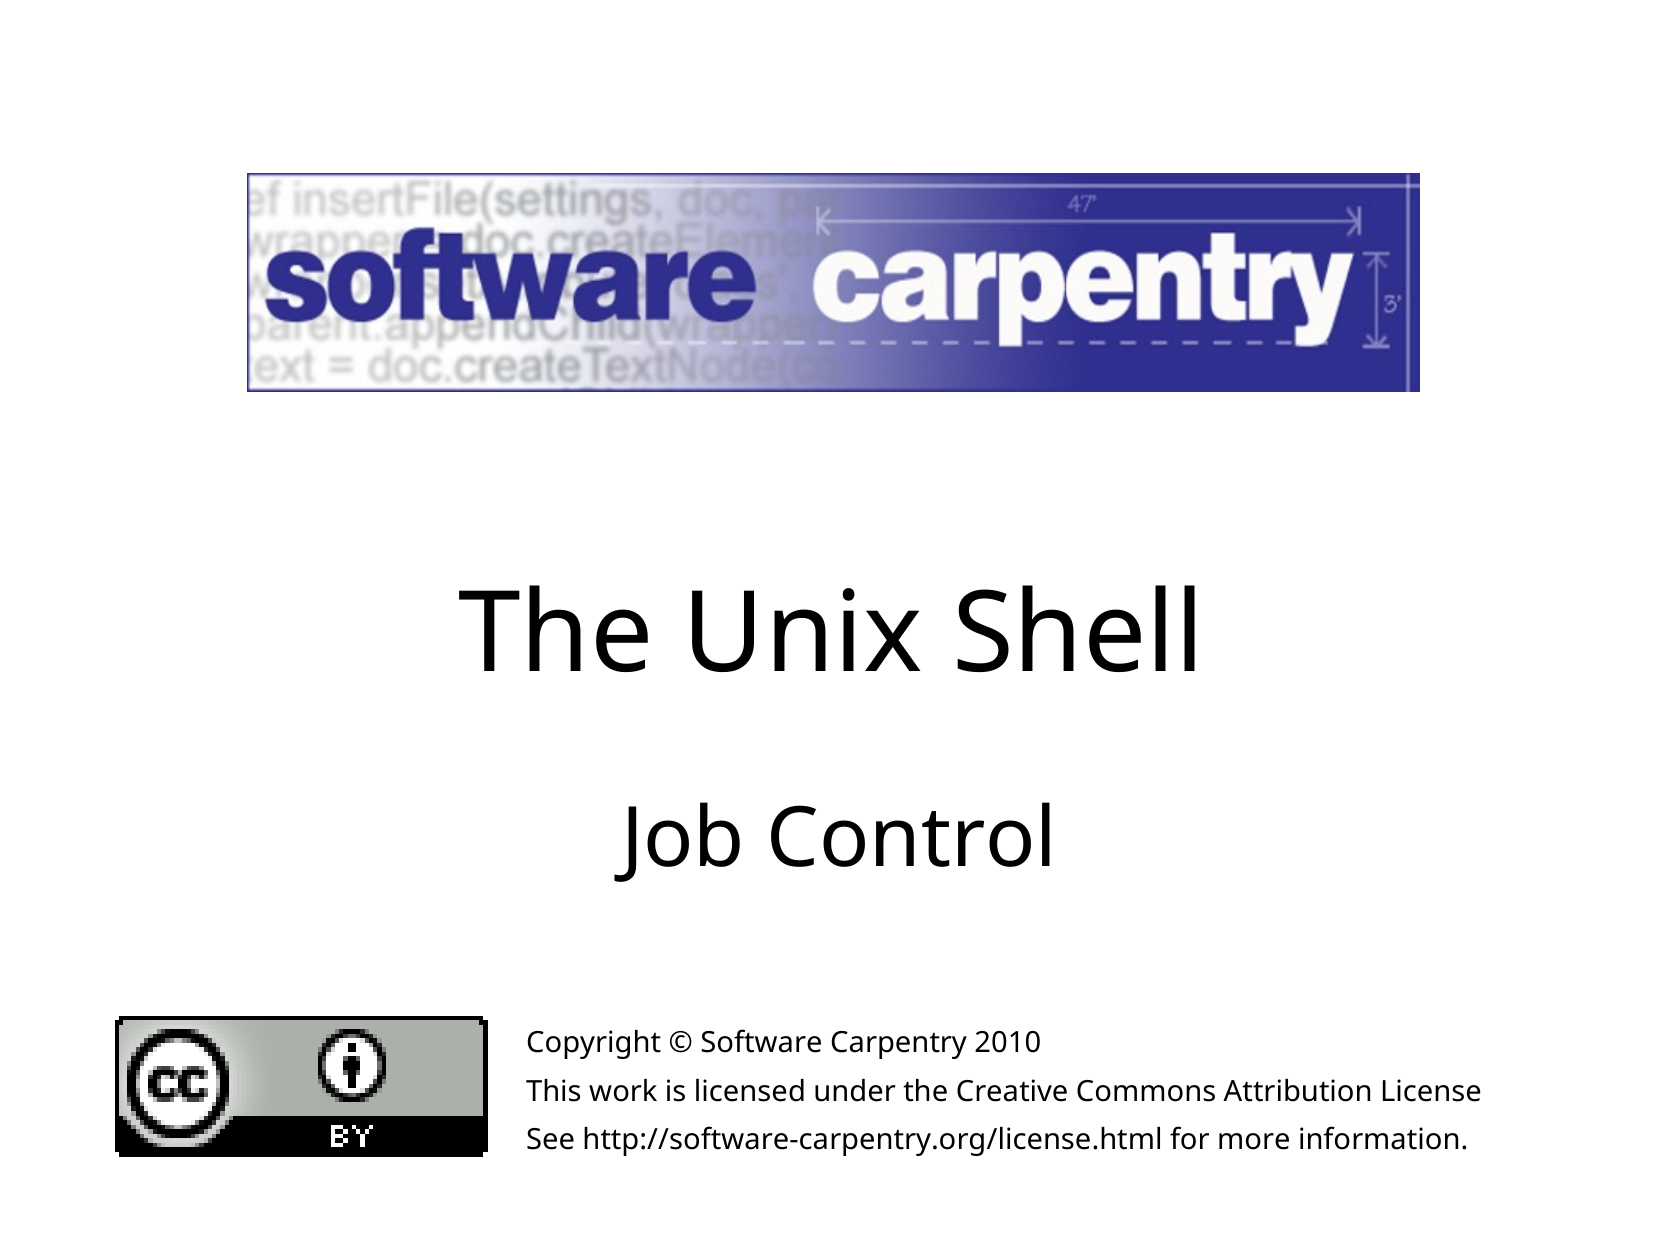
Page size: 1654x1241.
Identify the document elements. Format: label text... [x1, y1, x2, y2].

text_box Job Control [188, 773, 1490, 883]
picture [115, 1016, 488, 1158]
text_box Copyright © Software Carpentry 2010 This work is licensed under the Creative Commons Attribution License See http://software-carpentry.org/license.html for more information. [511, 1014, 1574, 1164]
picture [247, 173, 1420, 392]
text_box The Unix Shell [245, 549, 1418, 697]
